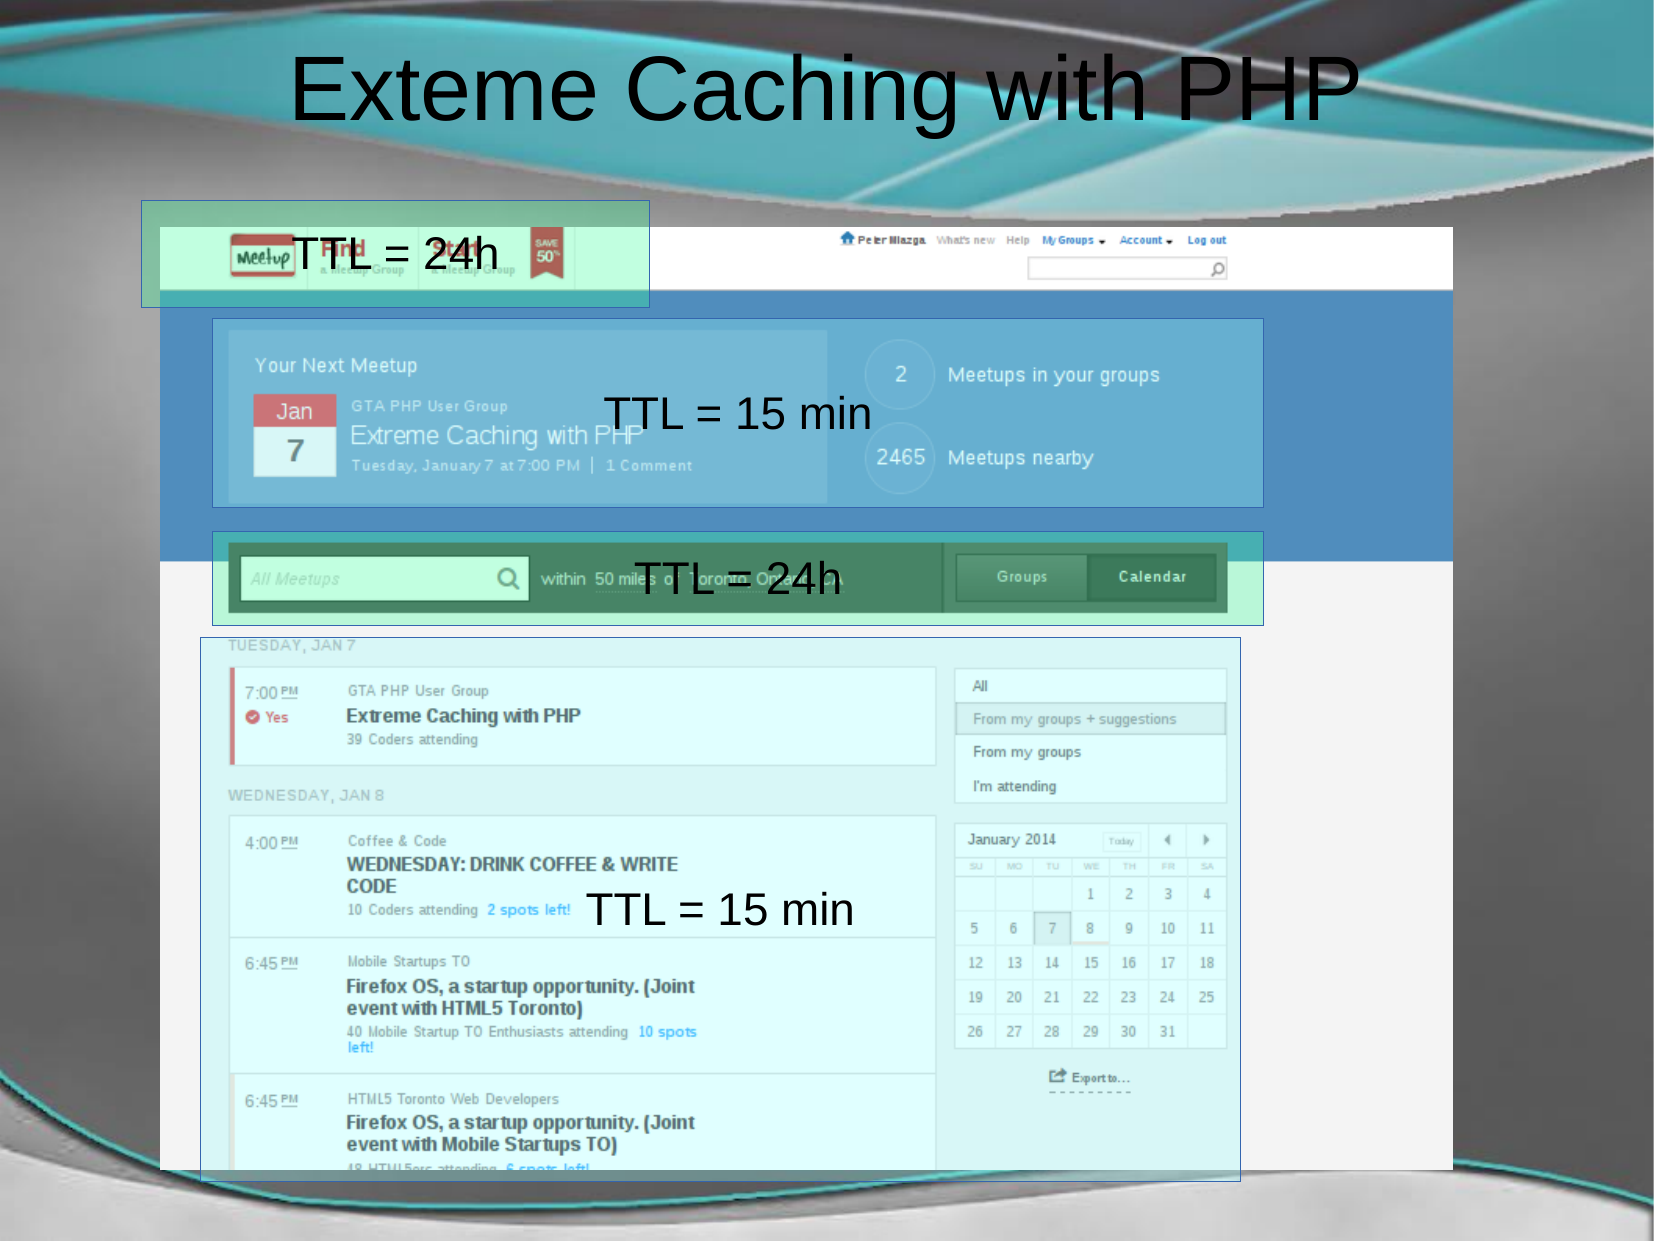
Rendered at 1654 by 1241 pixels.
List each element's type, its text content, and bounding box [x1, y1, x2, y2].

title Exteme Caching with PHP [0, 0, 1654, 178]
text_box TTL = 15 min [212, 318, 1264, 508]
text_box TTL = 24h [212, 531, 1264, 626]
text_box TTL = 15 min [200, 637, 1241, 1182]
text_box TTL = 24h [141, 200, 650, 308]
picture [0, 178, 1654, 1241]
